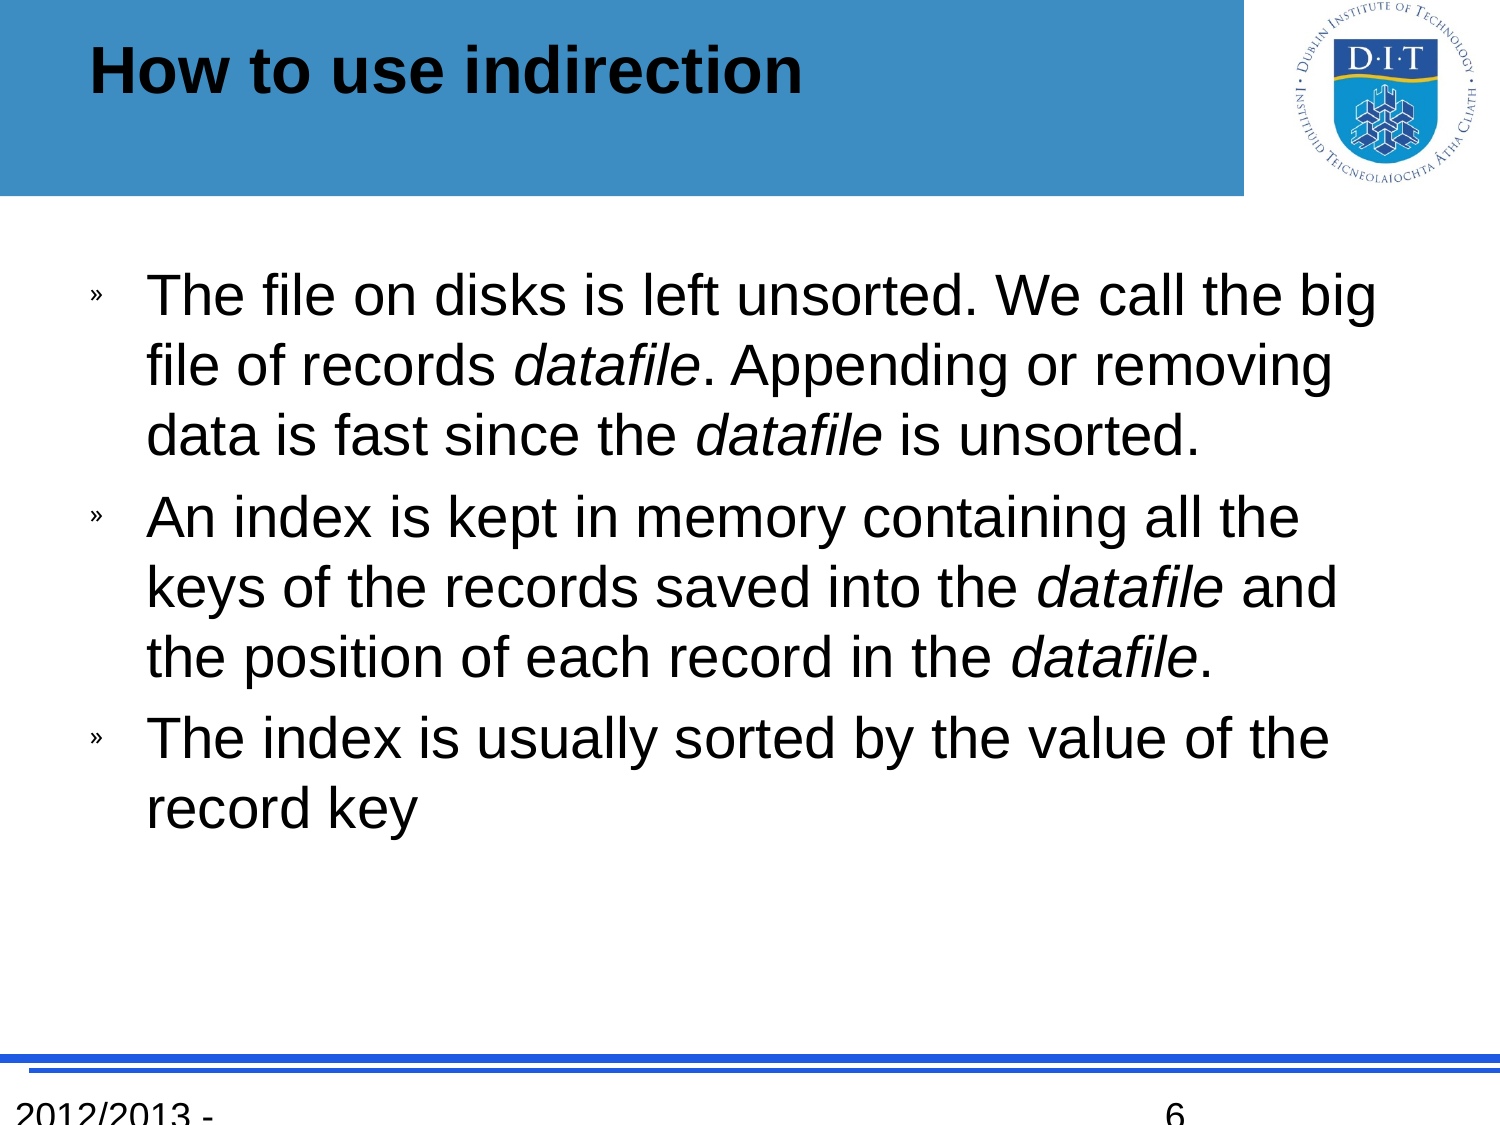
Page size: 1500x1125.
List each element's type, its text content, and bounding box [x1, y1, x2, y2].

list The file on disks is left unsorted. We call the big file of records datafile. Appending or removing data is fast since the datafile is unsorted. An index is kept in memory containing all the keys of the records saved into the datafile and the position of each record in the datafile. The index is usually sorted by the value of the record key [75, 249, 1425, 1050]
slide_number 2012/2013 - DT228/4 [0, 1084, 350, 1125]
slide_number <number> [1149, 1084, 1500, 1125]
title How to use indirection [75, 19, 1105, 182]
picture [1293, 0, 1478, 185]
